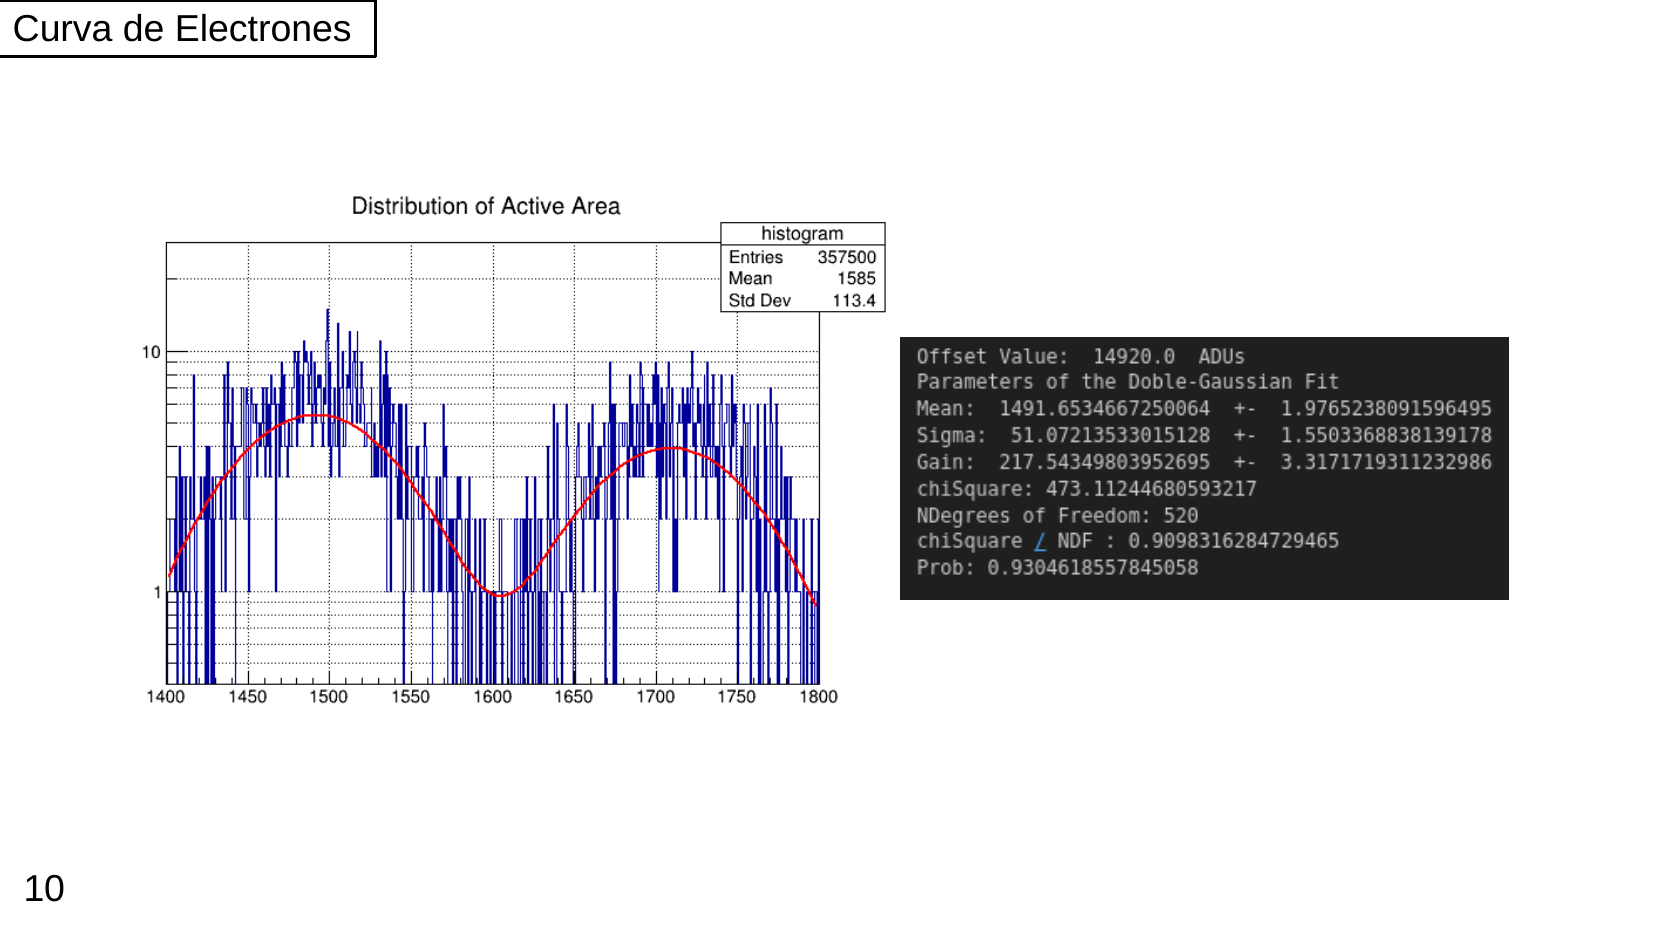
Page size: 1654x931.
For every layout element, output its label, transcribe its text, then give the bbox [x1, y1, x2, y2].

text_box <number> [8, 860, 638, 931]
text_box Curva de Electrones [0, 0, 376, 57]
picture [85, 187, 1509, 740]
